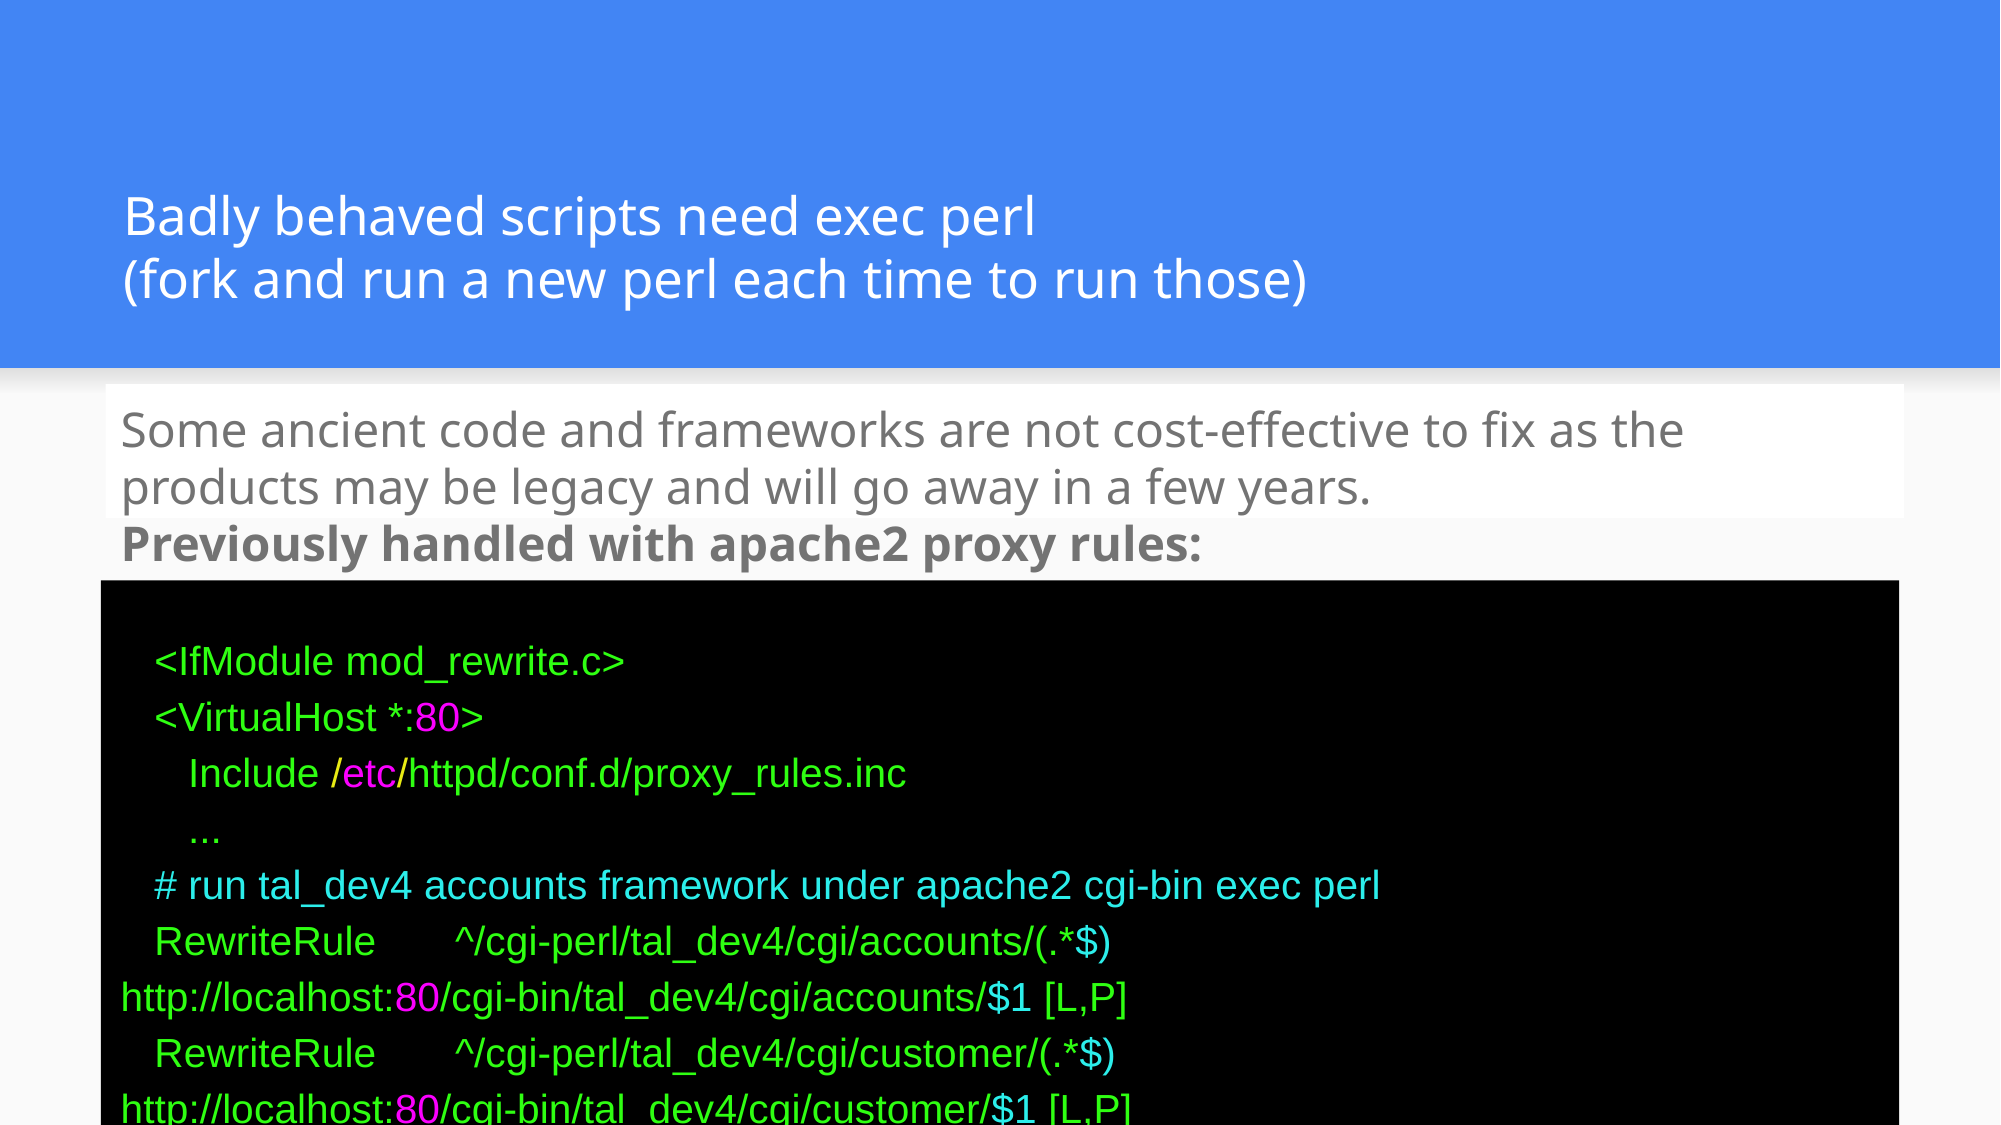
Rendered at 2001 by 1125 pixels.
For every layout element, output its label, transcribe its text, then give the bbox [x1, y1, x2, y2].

list [171, 1104, 182, 1121]
list [100, 580, 1900, 1125]
list [476, 1104, 487, 1121]
text_box Some ancient code and frameworks are not cost-effective to fix as the products may be legacy and will go away in a few years. Previously handled with apache2 proxy rules: <IfModule mod_rewrite.c> <VirtualHost *:80> Include /etc/httpd/conf.d/proxy_rules.inc ... # run tal_dev4 accounts framework under apache2 cgi-bin exec perl RewriteRule ^/cgi-perl/tal_dev4/cgi/accounts/(.*$) http://localhost:80/cgi-bin/tal_dev4/cgi/accounts/$1 [L,P] RewriteRule ^/cgi-perl/tal_dev4/cgi/customer/(.*$) http://localhost:80/cgi-bin/tal_dev4/cgi/customer/$1 [L,P] [105, 384, 1904, 519]
list [773, 1104, 784, 1121]
list [1004, 1111, 1009, 1120]
list [996, 1098, 1001, 1106]
title Badly behaved scripts need exec perl (fork and run a new perl each time to run those) [103, 161, 1902, 330]
